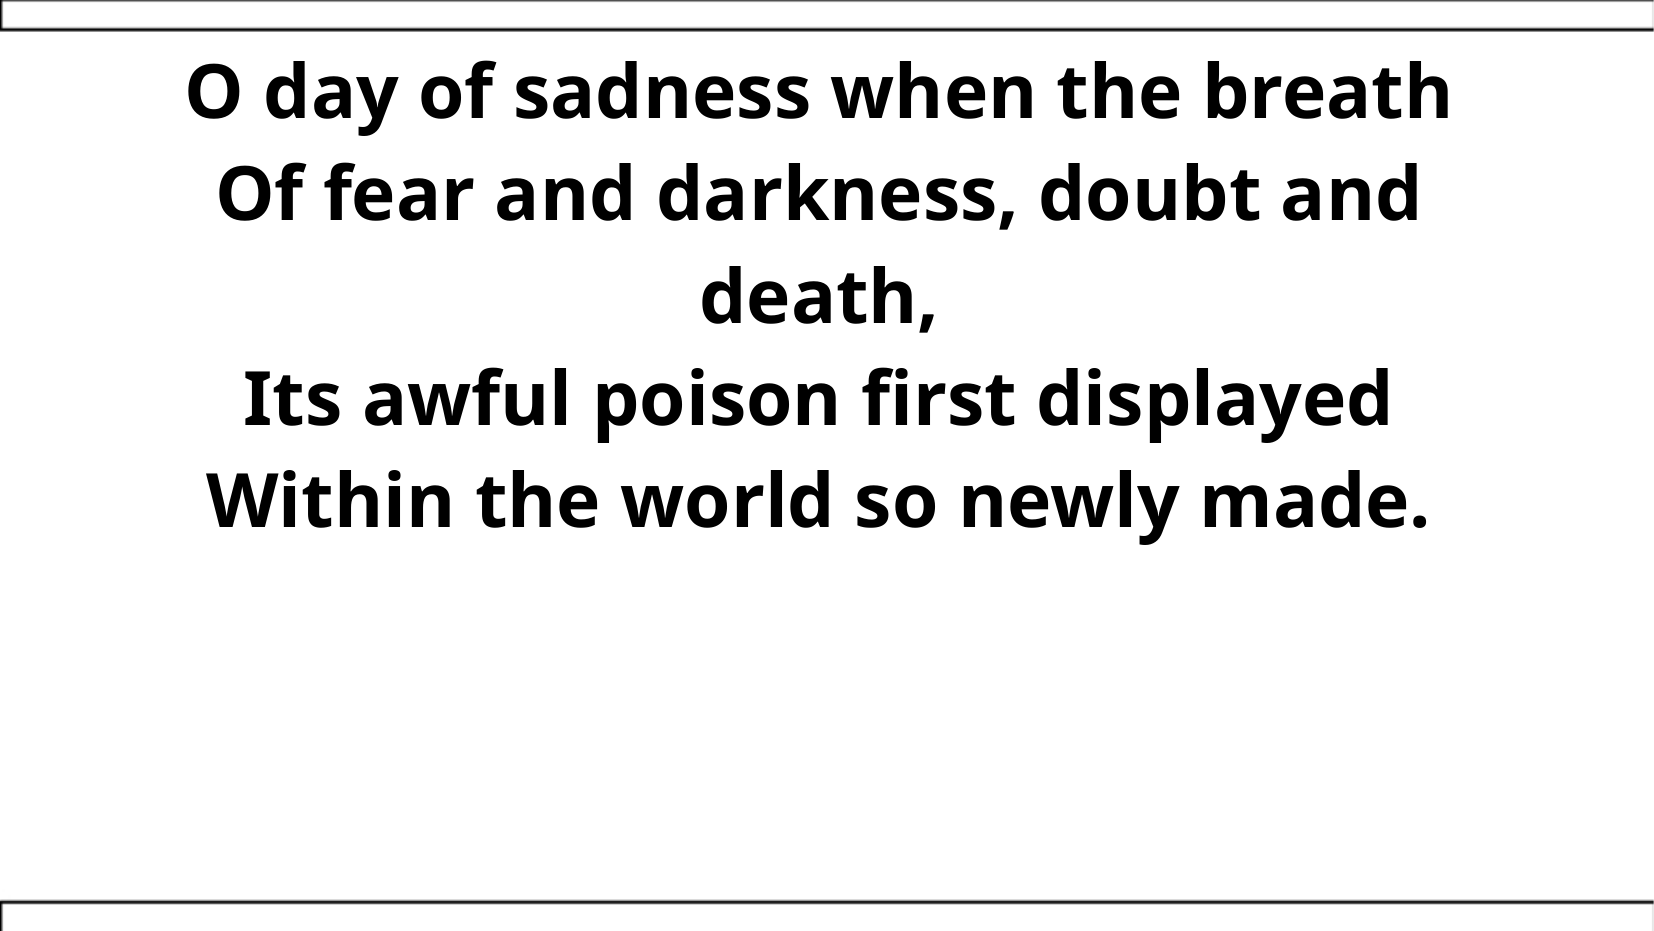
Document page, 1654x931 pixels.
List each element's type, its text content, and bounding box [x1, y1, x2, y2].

picture [0, 0, 1654, 931]
text_box O day of sadness when the breath Of fear and darkness, doubt and death, Its awful poison first displayed Within the world so newly made. [84, 31, 1555, 446]
